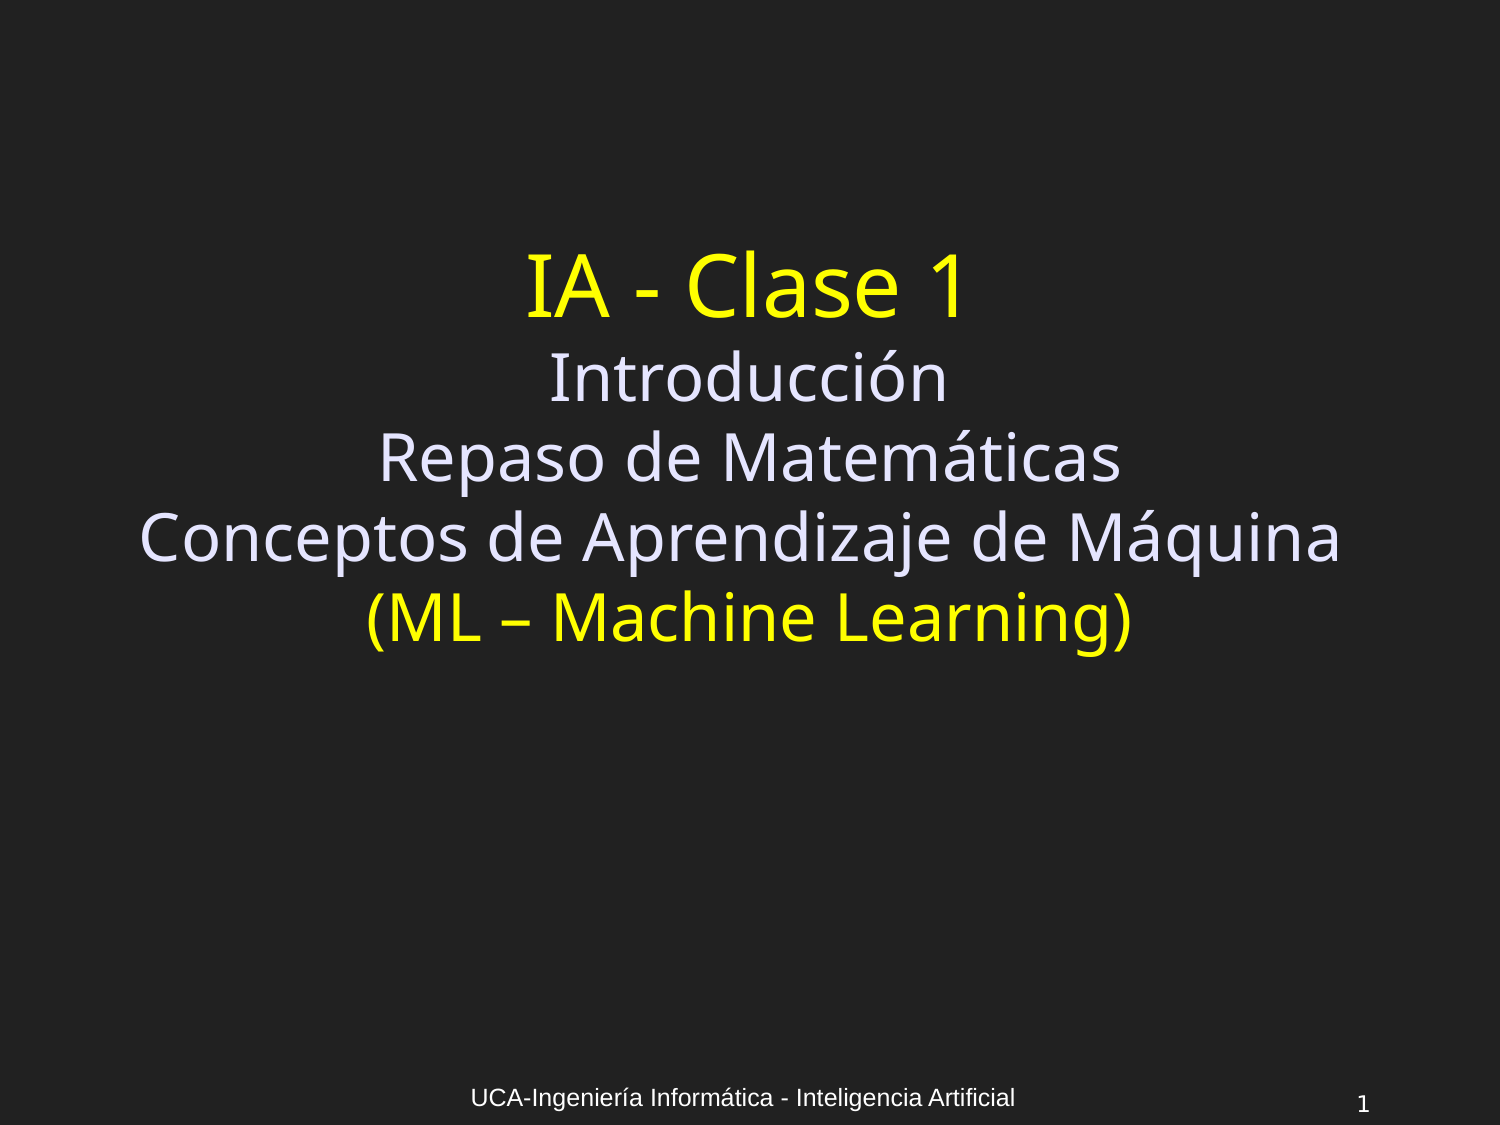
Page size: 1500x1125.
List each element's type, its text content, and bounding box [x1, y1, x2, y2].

title IA - Clase 1 Introducción Repaso de Matemáticas Conceptos de Aprendizaje de Máquina (ML – Machine Learning) [37, 284, 1463, 600]
